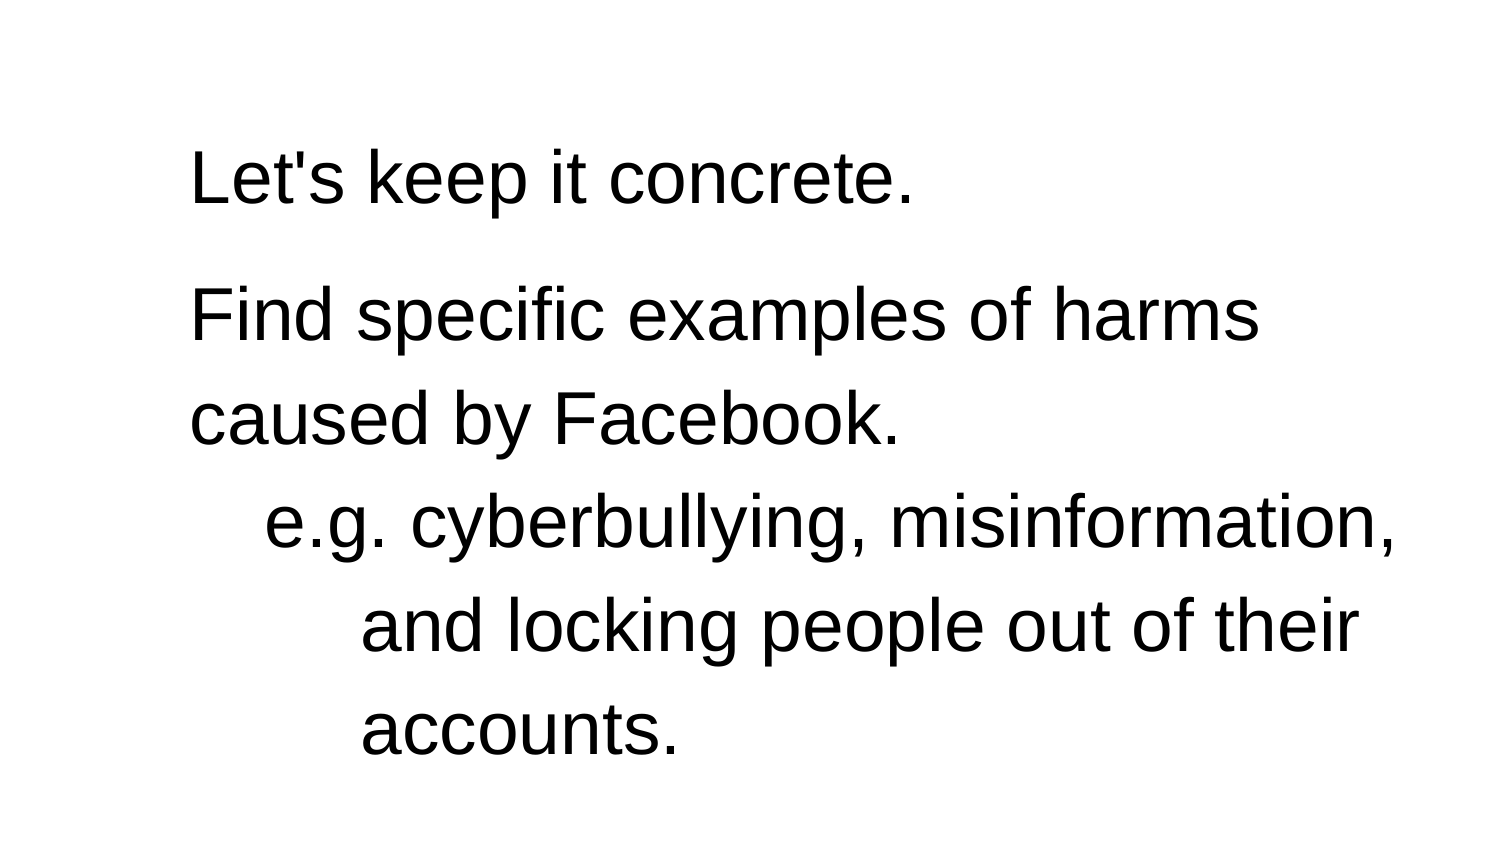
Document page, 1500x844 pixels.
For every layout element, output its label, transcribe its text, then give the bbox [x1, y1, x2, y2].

list Let's keep it concrete. Find specific examples of harms caused by Facebook. e.g. cyberbullying, misinformation, and locking people out of their accounts. [174, 100, 1449, 750]
